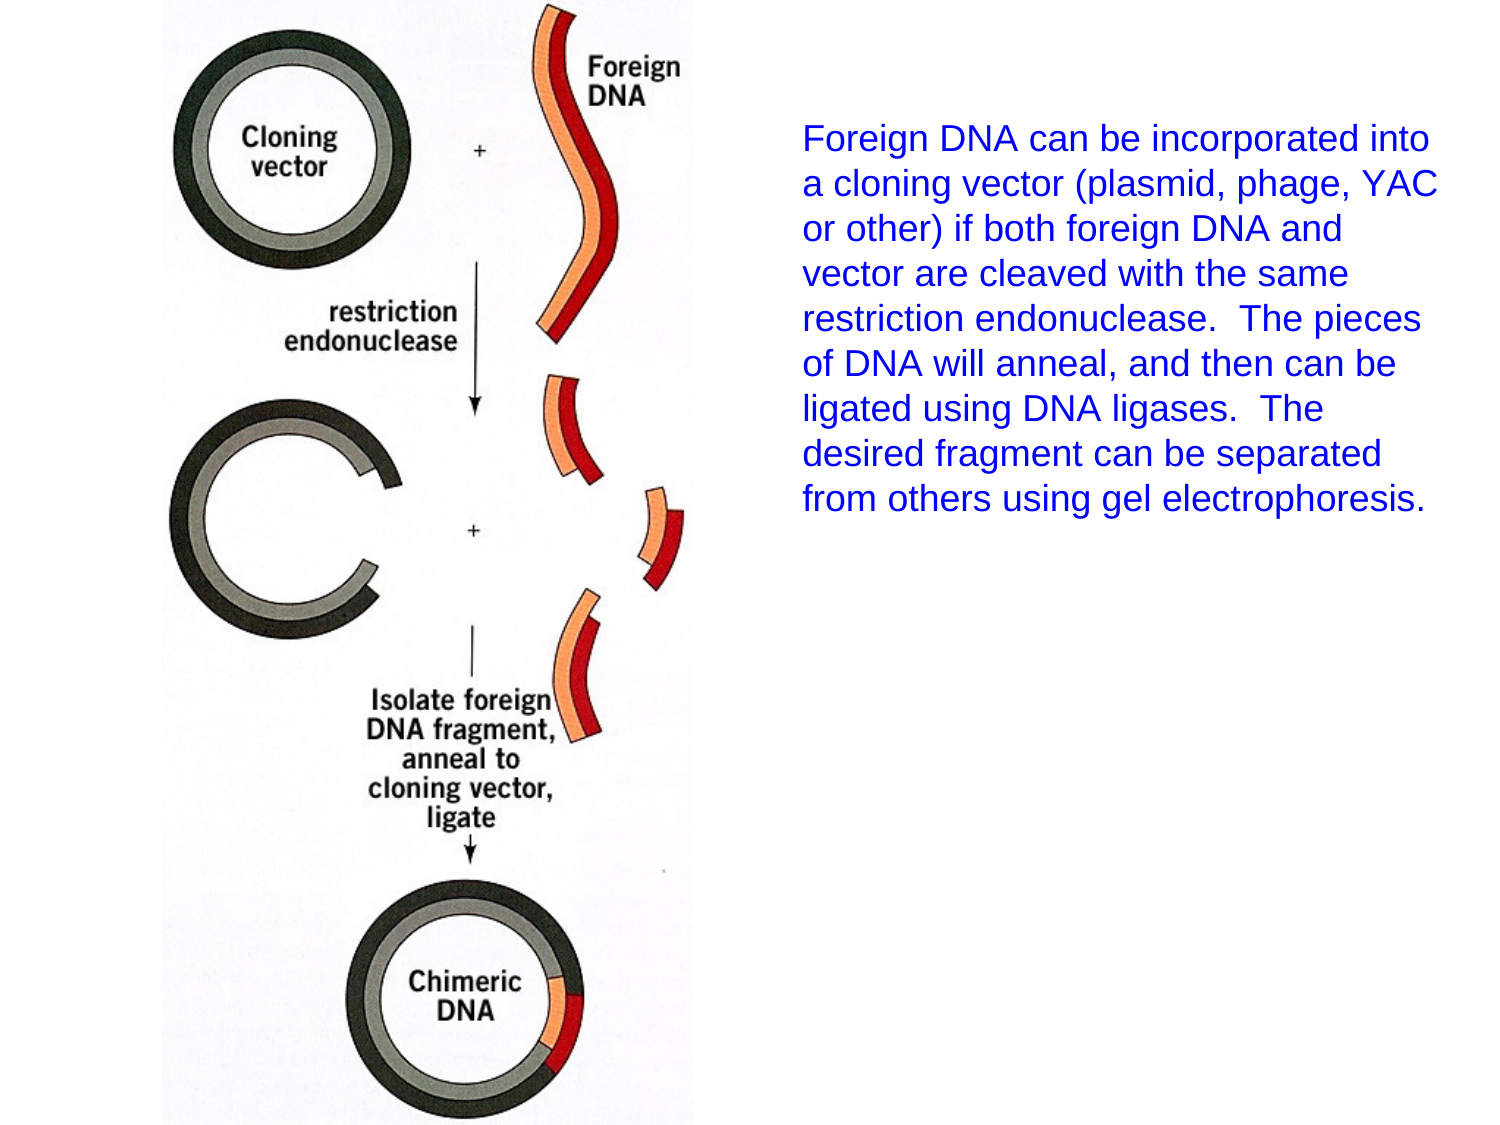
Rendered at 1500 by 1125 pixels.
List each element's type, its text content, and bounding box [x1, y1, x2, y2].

text_box Foreign DNA can be incorporated into a cloning vector (plasmid, phage, YAC or other) if both foreign DNA and vector are cleaved with the same restriction endonuclease. The pieces of DNA will anneal, and then can be ligated using DNA ligases. The desired fragment can be separated from others using gel electrophoresis. [787, 106, 1466, 527]
picture [162, 0, 693, 1125]
